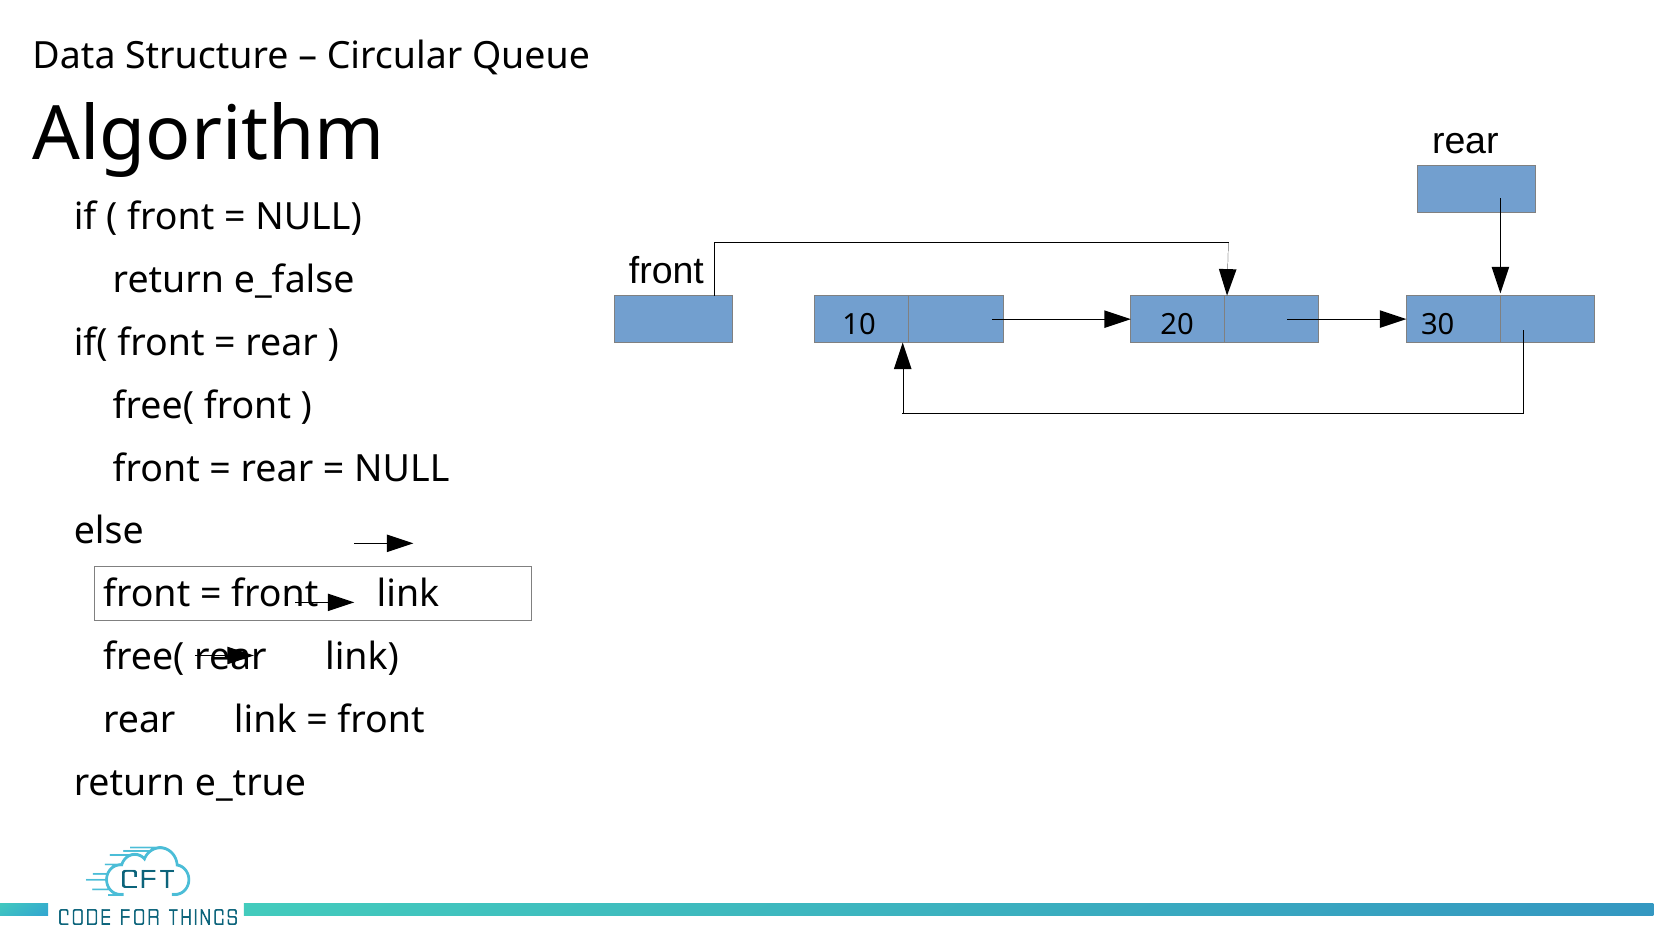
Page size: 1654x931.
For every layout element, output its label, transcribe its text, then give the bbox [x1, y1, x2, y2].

text_box [1228, 295, 1319, 343]
text_box [1417, 165, 1536, 213]
text_box [1488, 295, 1595, 343]
text_box [614, 295, 733, 343]
text_box 20 [1145, 295, 1228, 345]
text_box [910, 295, 1004, 343]
text_box 10 [827, 295, 910, 345]
text_box [814, 295, 827, 343]
text_box [1130, 295, 1145, 343]
text_box rear [1417, 112, 1533, 170]
text_box front [614, 242, 730, 300]
text_box if ( front = NULL) return e_false if( front = rear ) free( front ) front = rear = NULL else front = front link free( rear link) rear link = front return e_true [0, 182, 727, 851]
text_box 30 [1406, 295, 1488, 345]
picture [59, 851, 237, 925]
title Data Structure – Circular Queue Algorithm [32, 11, 1524, 199]
